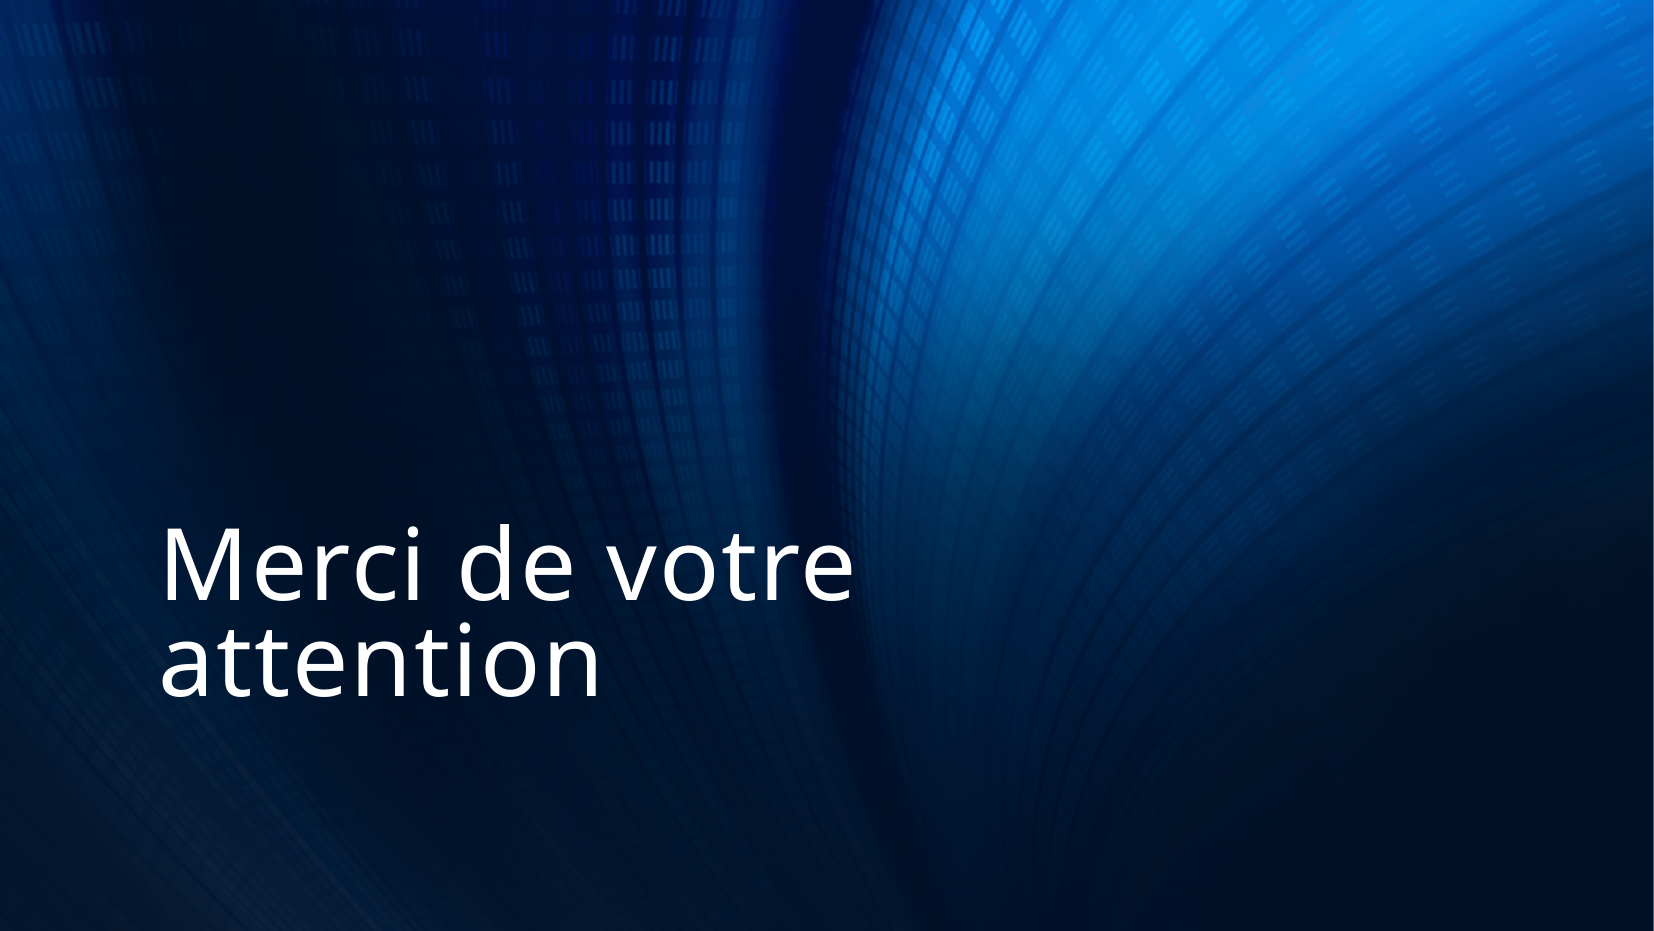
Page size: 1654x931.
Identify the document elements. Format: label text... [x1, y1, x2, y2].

picture [0, 0, 1654, 931]
title Merci de votre attention [143, 341, 1323, 724]
